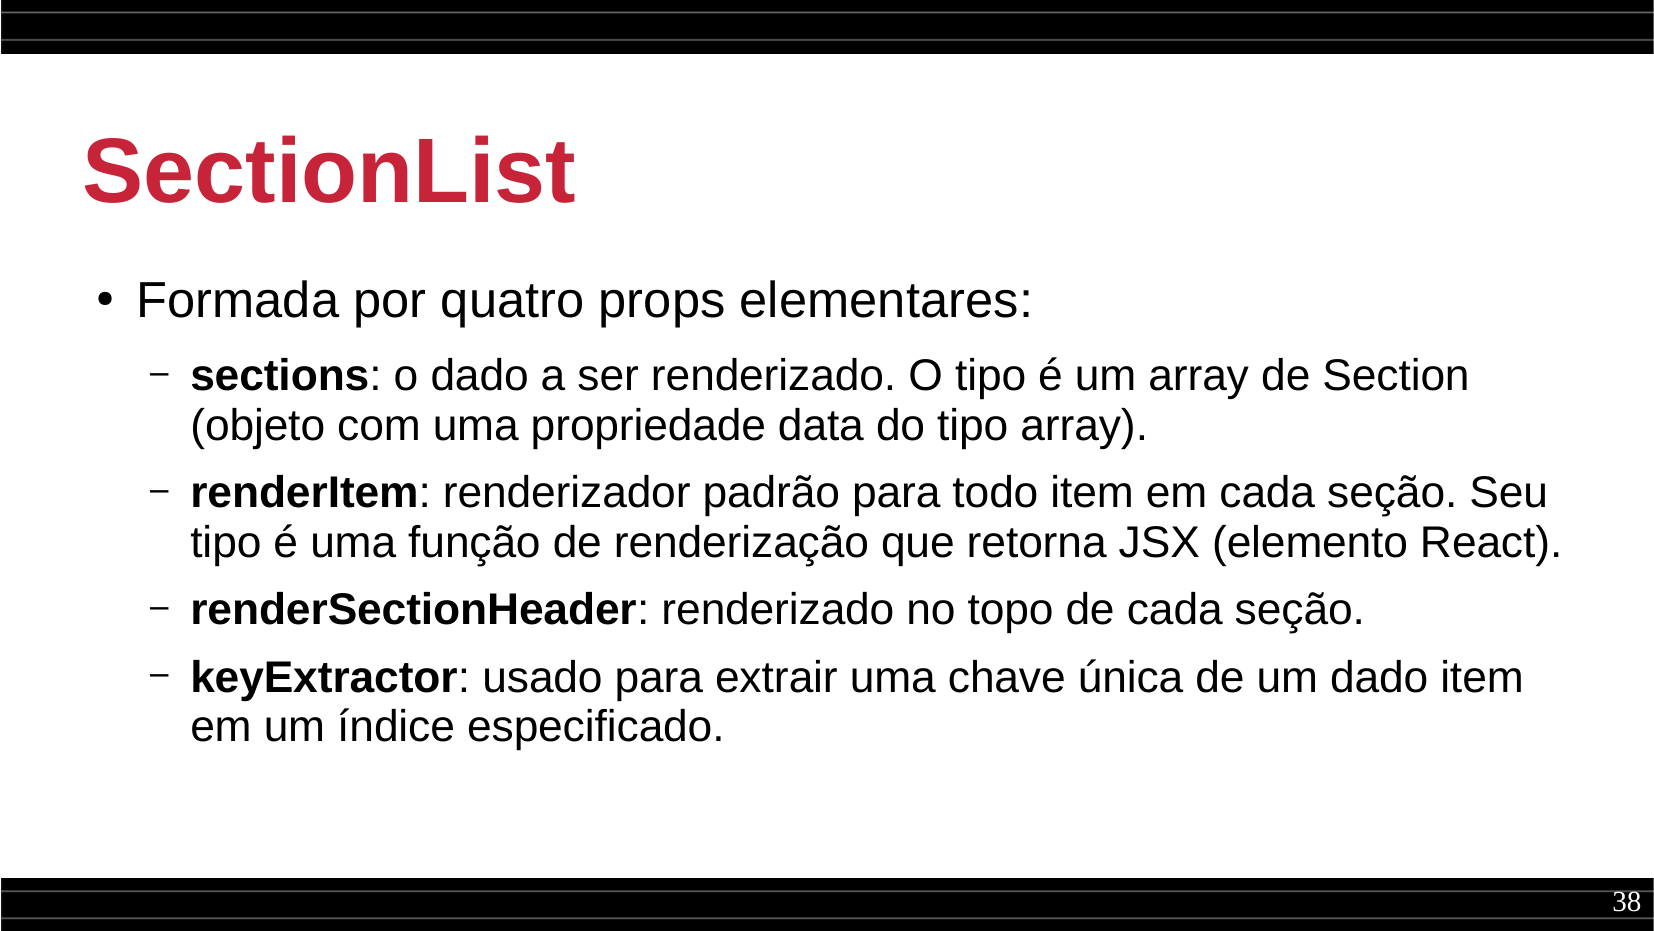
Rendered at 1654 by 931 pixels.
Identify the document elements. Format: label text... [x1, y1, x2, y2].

picture [1, 878, 1654, 931]
list Formada por quatro props elementares: sections: o dado a ser renderizado. O tipo é um array de Section (objeto com uma propriedade data do tipo array). renderItem: renderizador padrão para todo item em cada seção. Seu tipo é uma função de renderização que retorna JSX (elemento React). renderSectionHeader: renderizado no topo de cada seção. keyExtractor: usado para extrair uma chave única de um dado item em um índice especificado. [82, 271, 1571, 758]
picture [1, 0, 1654, 54]
title SectionList [82, 92, 1571, 249]
